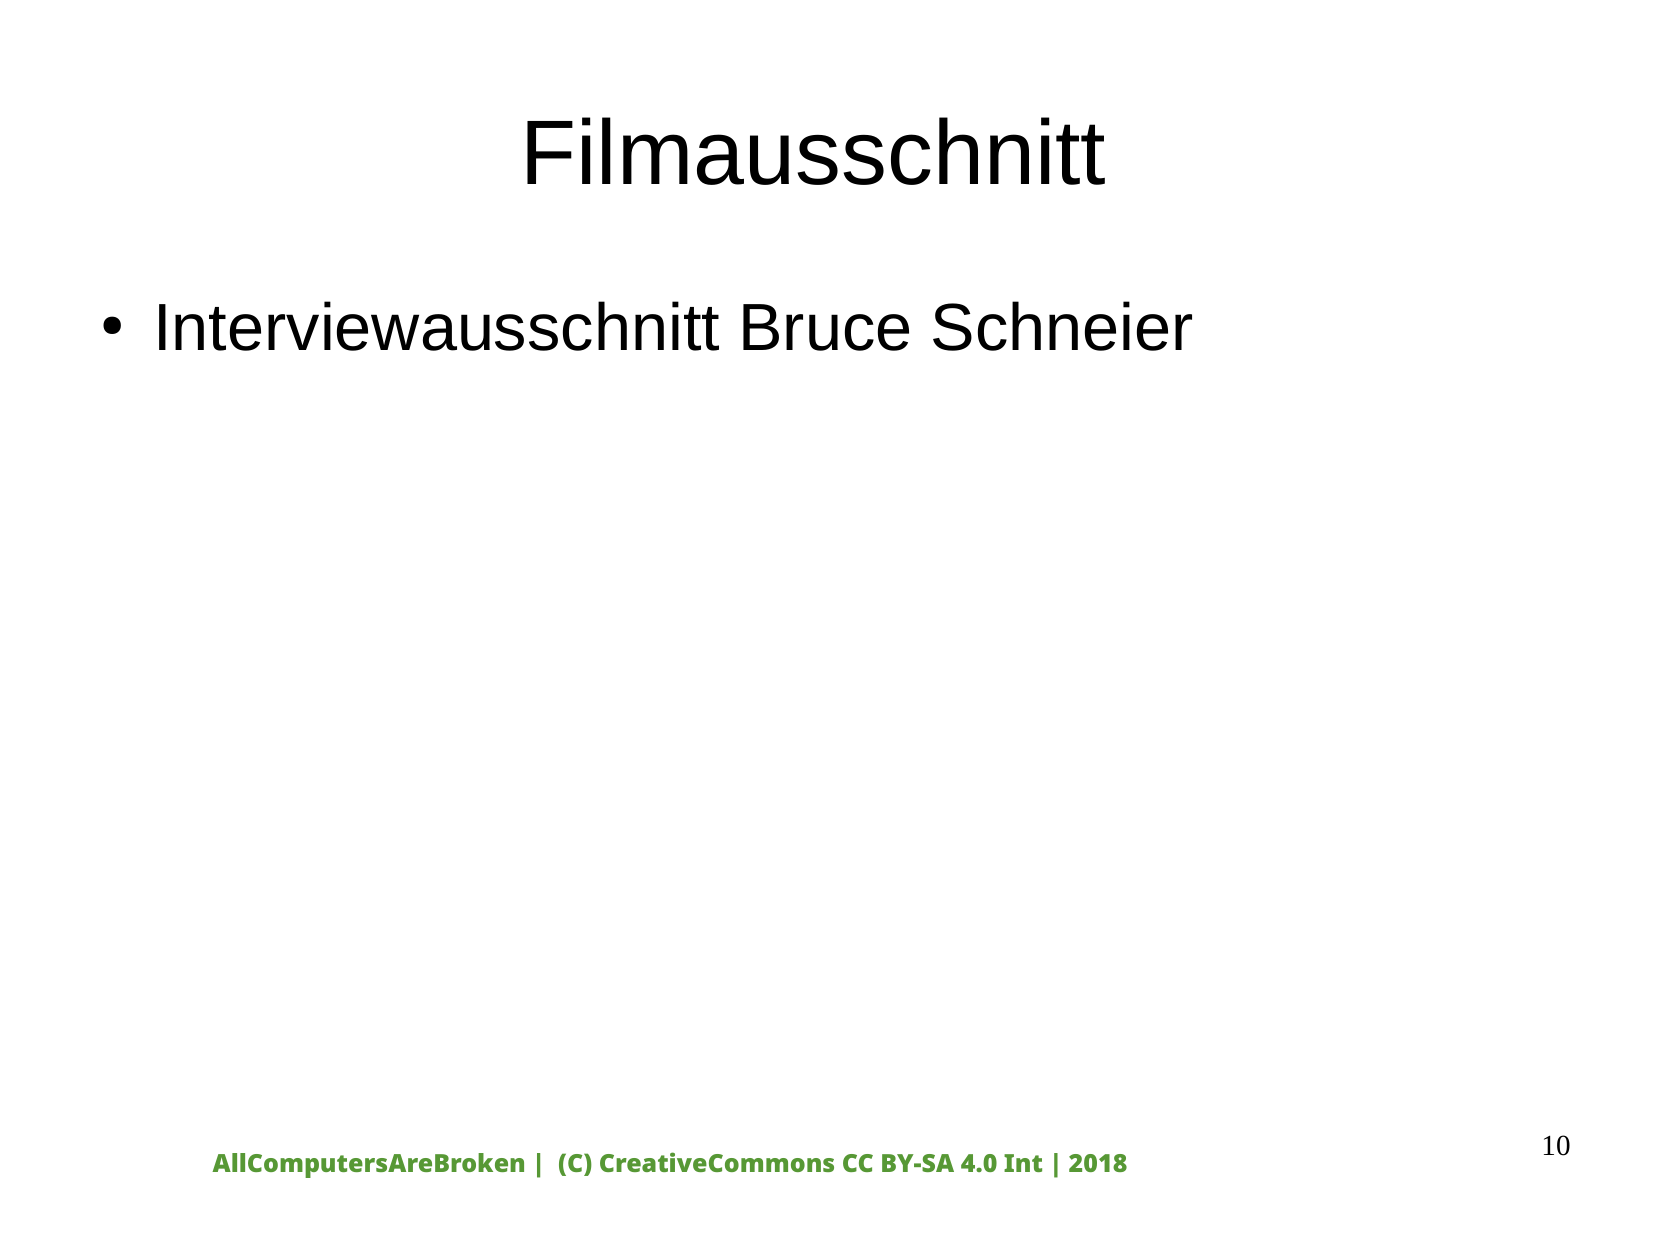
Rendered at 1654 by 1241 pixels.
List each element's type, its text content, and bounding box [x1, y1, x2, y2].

list Interviewausschnitt Bruce Schneier [82, 290, 1571, 1010]
title Filmausschnitt [82, 49, 1571, 257]
